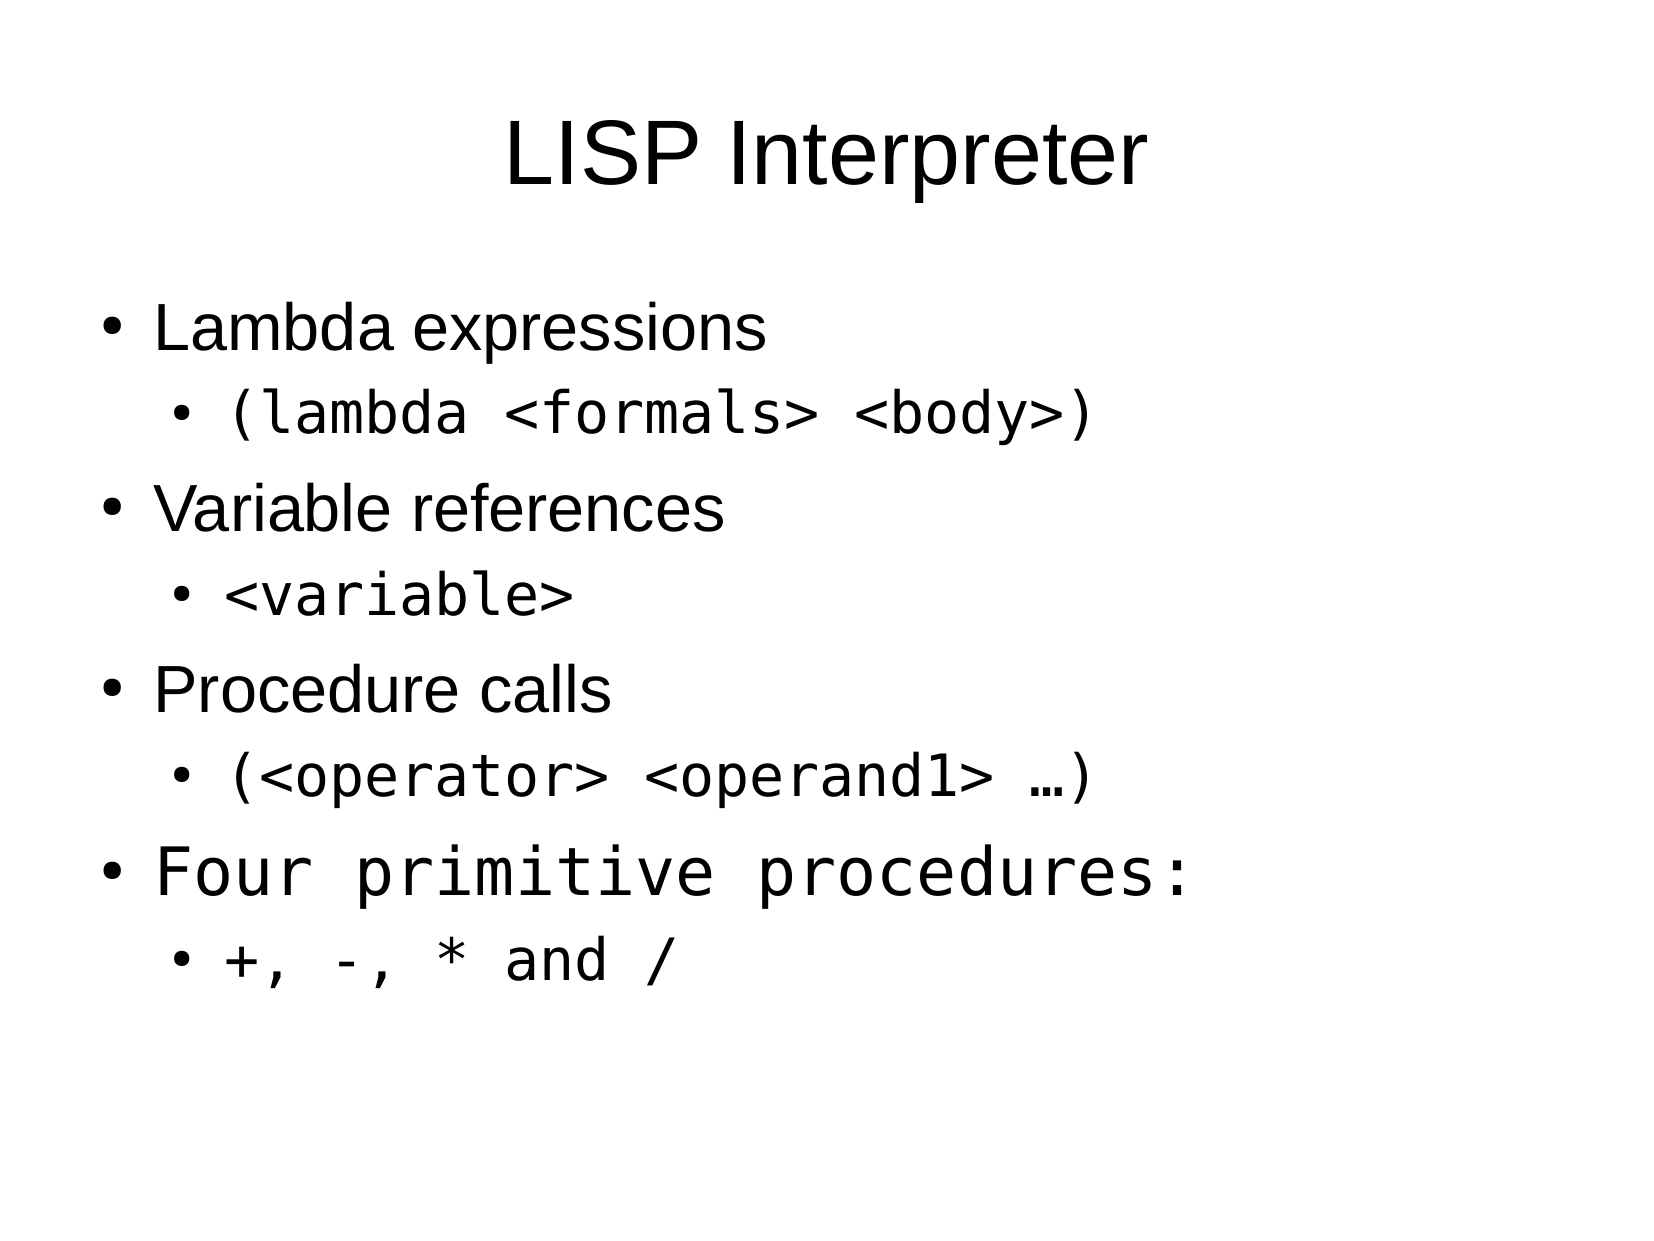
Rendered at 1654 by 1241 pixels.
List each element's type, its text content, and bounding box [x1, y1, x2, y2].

list Lambda expressions (lambda <formals> <body>) Variable references <variable> Procedure calls (<operator> <operand1> …) Four primitive procedures: +, -, * and / [82, 290, 1571, 1109]
title LISP Interpreter [82, 49, 1571, 257]
